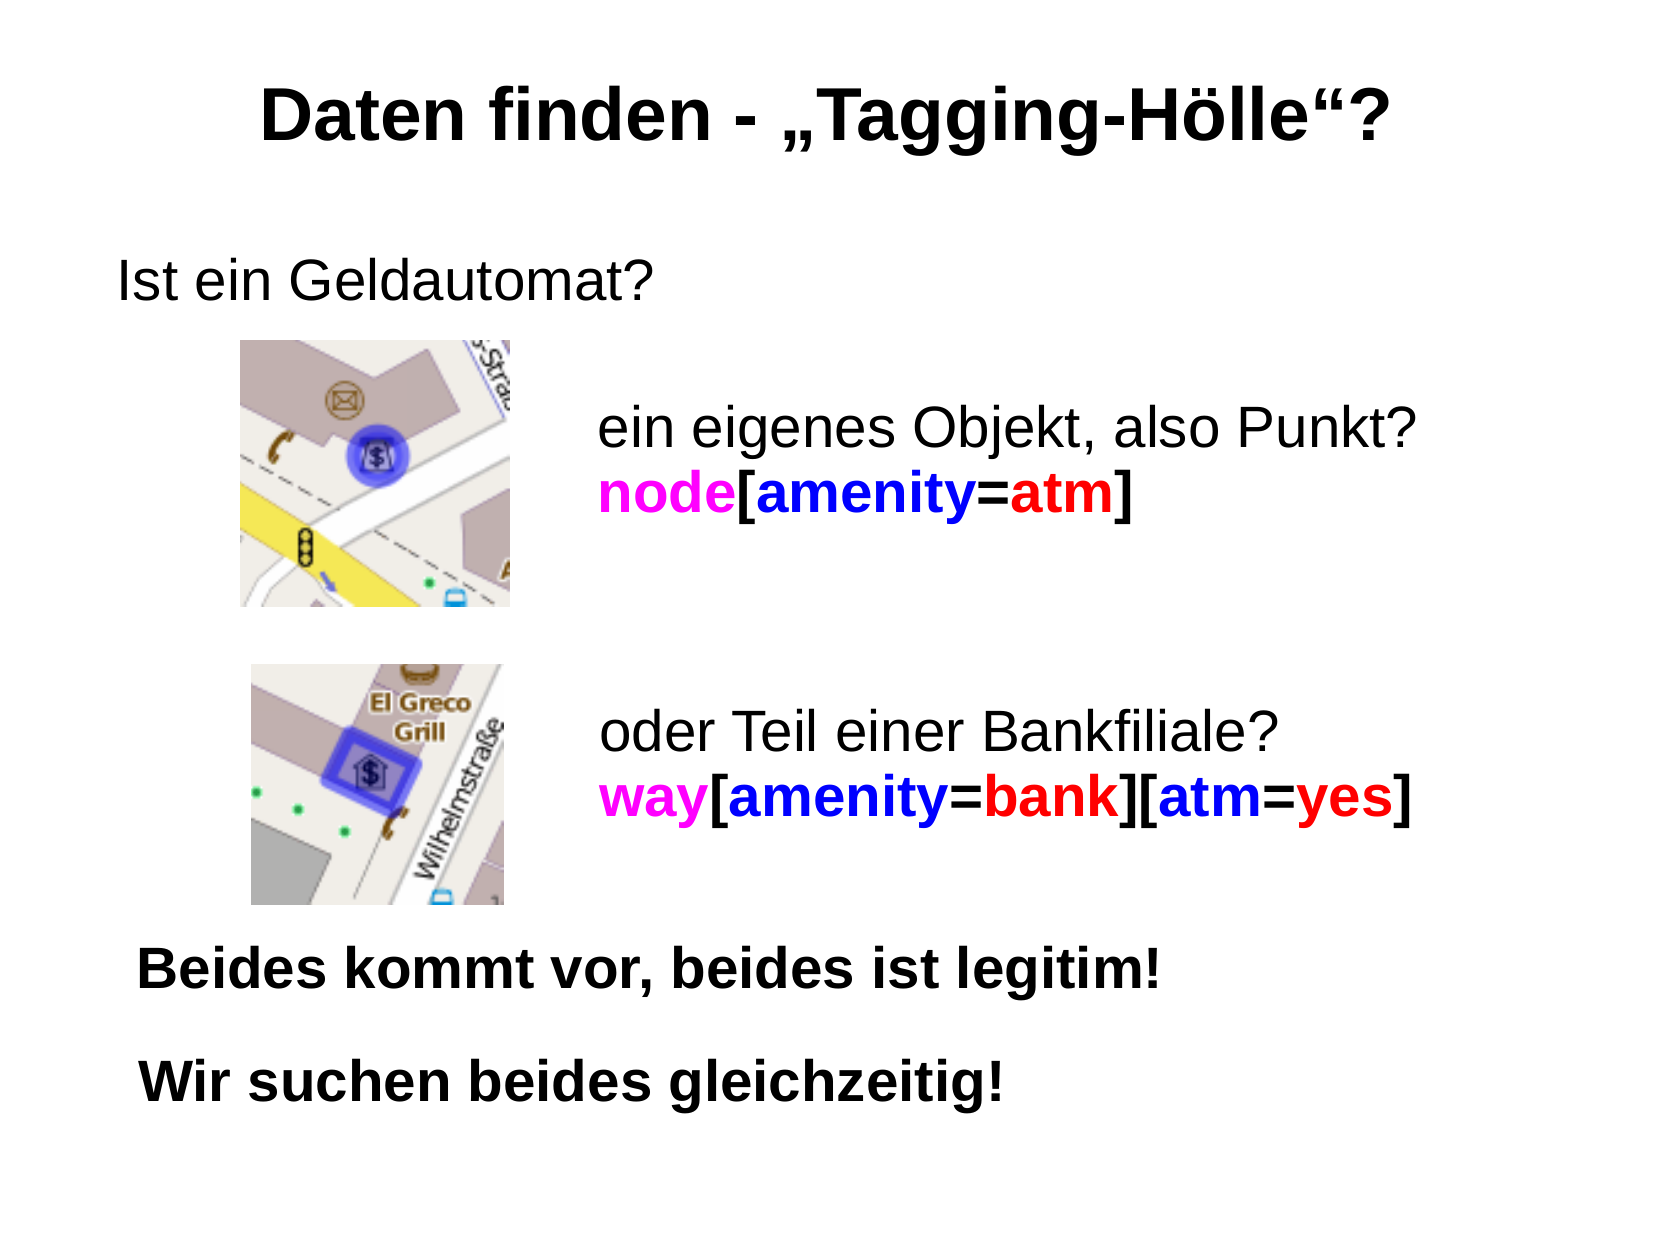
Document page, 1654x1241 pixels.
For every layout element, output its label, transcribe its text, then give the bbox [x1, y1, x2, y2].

picture [240, 340, 510, 607]
picture [251, 664, 504, 905]
text_box oder Teil einer Bankfiliale? way[amenity=bank][atm=yes] [584, 691, 1427, 837]
text_box Daten finden - „Tagging-Hölle“? [244, 65, 1409, 165]
text_box Ist ein Geldautomat? [102, 240, 672, 321]
text_box ein eigenes Objekt, also Punkt? node[amenity=atm] [582, 387, 1435, 533]
text_box Wir suchen beides gleichzeitig! [123, 1041, 1022, 1122]
text_box Beides kommt vor, beides ist legitim! [121, 928, 1180, 1009]
